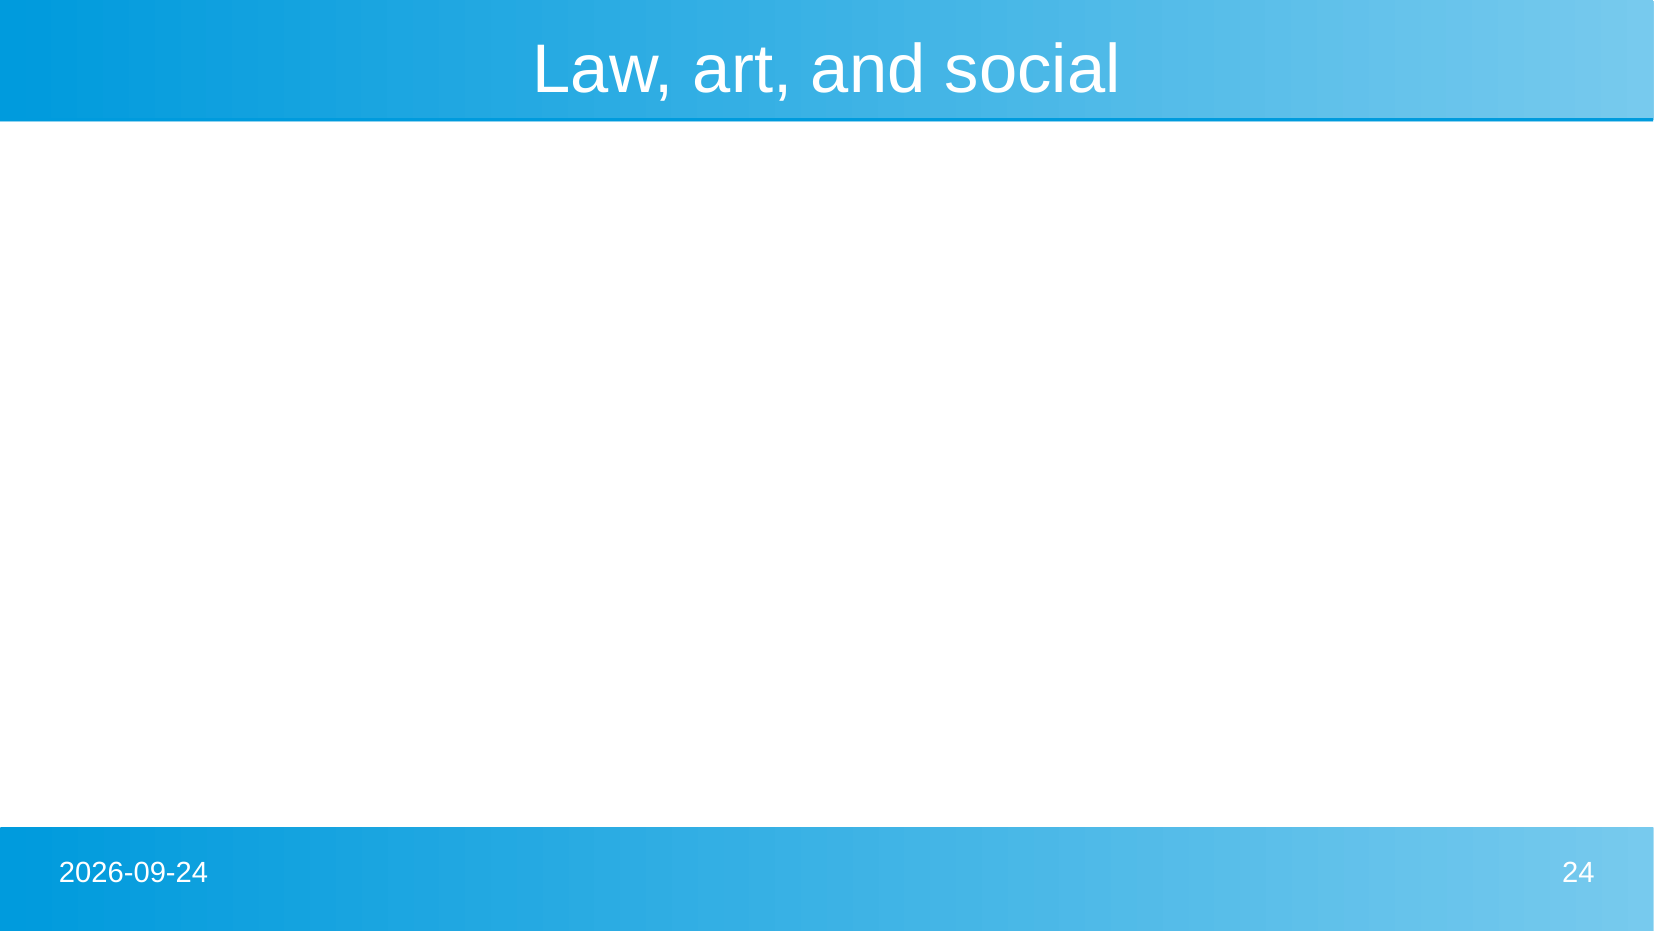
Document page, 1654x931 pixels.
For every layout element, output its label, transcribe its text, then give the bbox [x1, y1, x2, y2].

title Law, art, and social [59, 29, 1595, 108]
